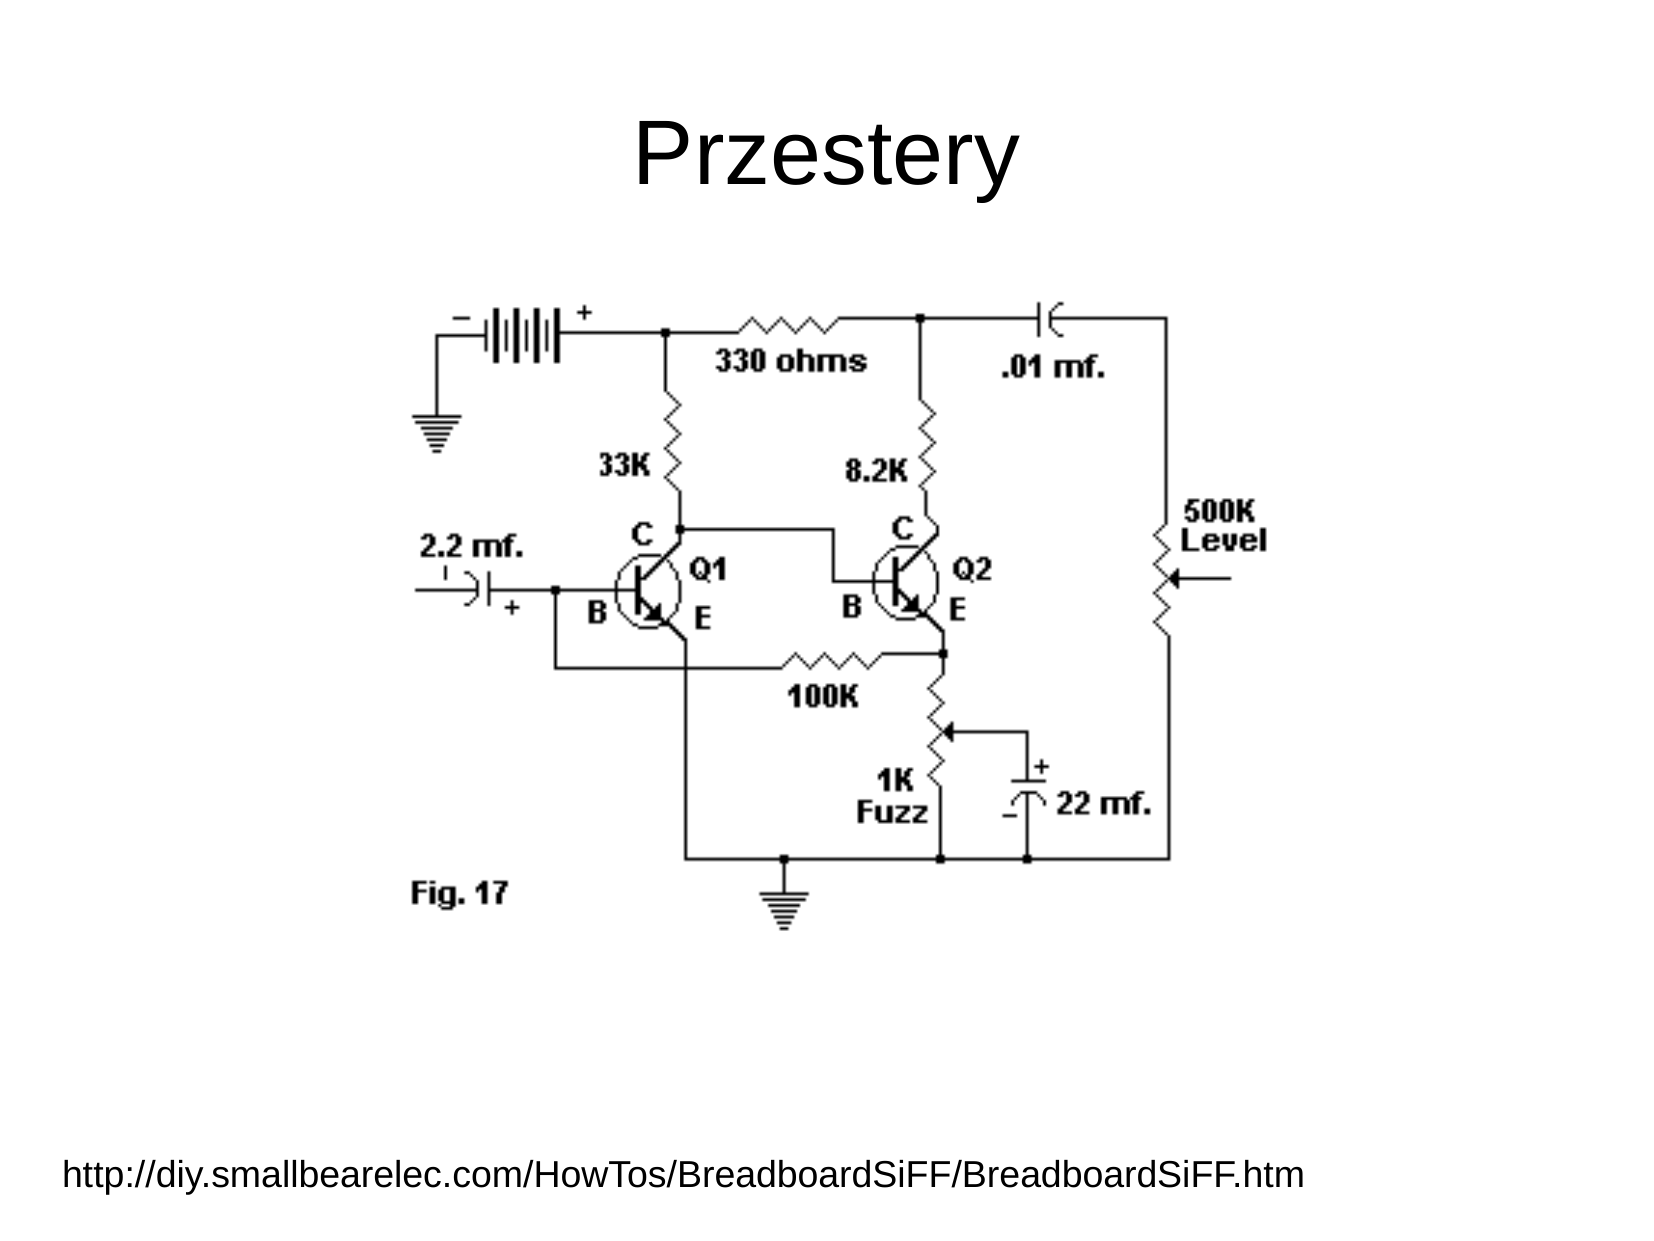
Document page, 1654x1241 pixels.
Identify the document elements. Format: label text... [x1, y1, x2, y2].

picture [364, 283, 1290, 957]
text_box http://diy.smallbearelec.com/HowTos/BreadboardSiFF/BreadboardSiFF.htm [47, 1145, 1328, 1203]
title Przestery [82, 49, 1571, 257]
